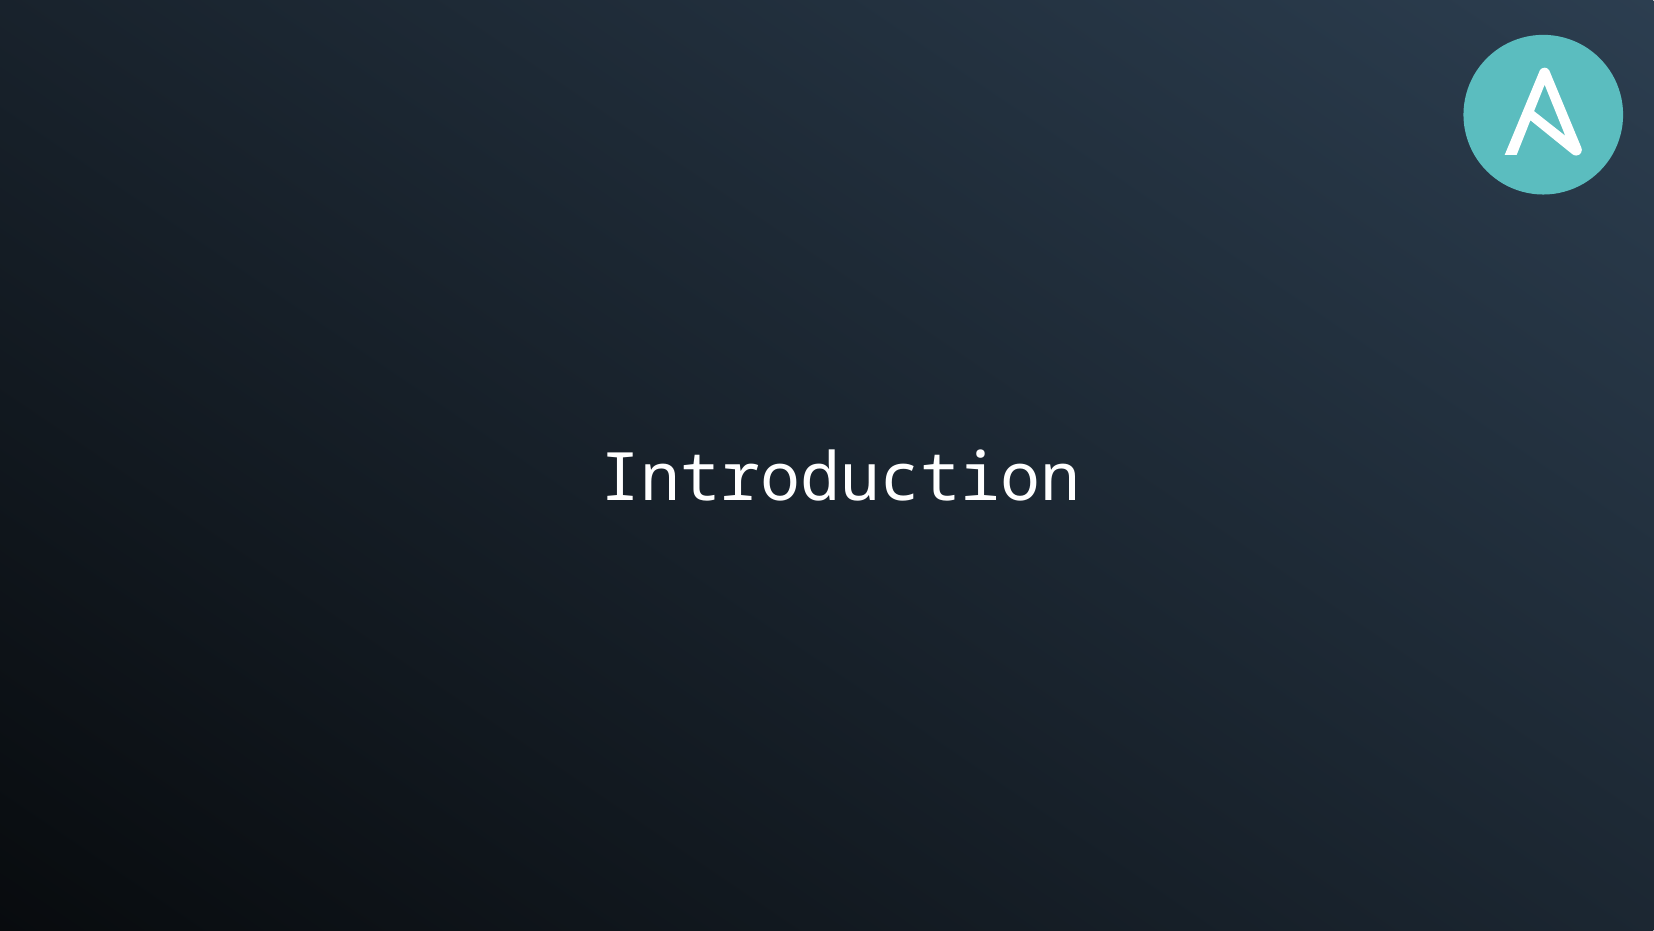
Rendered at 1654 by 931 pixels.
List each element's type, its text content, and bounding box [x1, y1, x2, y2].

subtitle Introduction [187, 300, 1493, 650]
